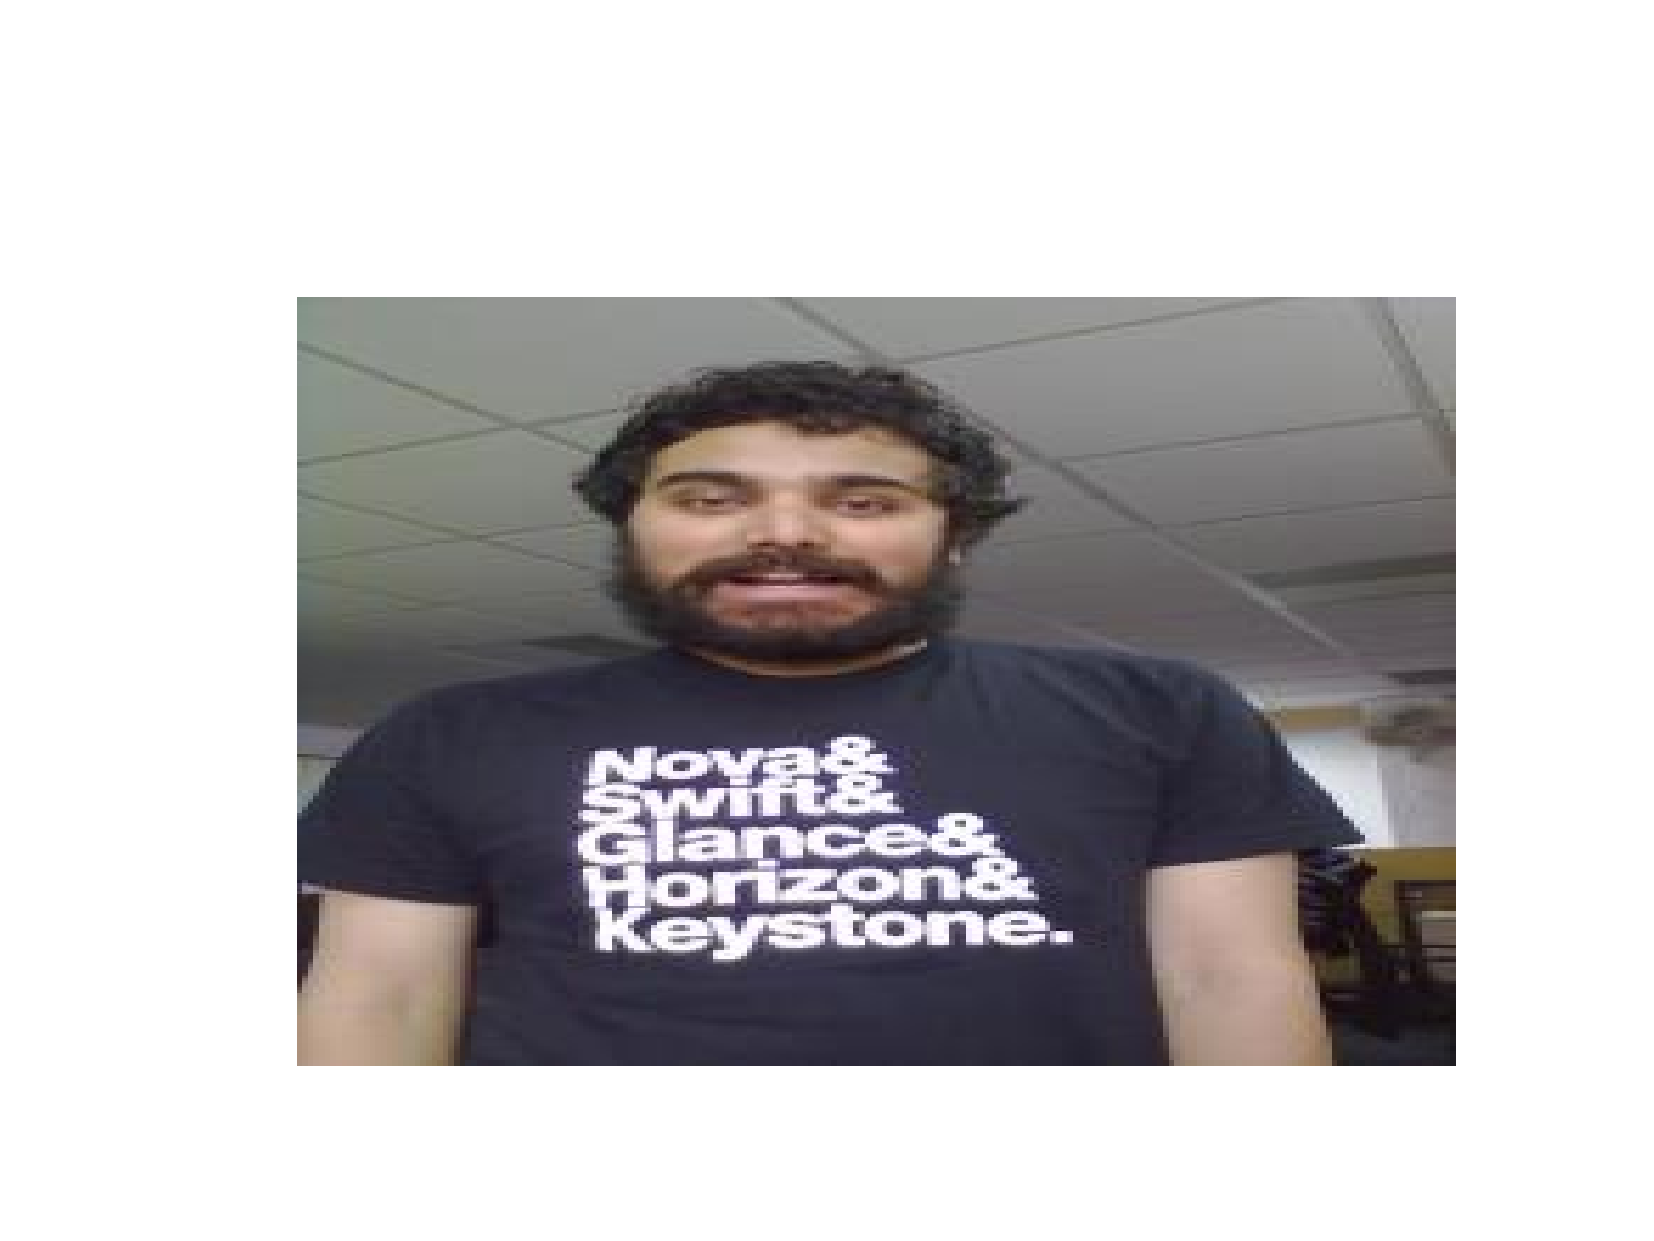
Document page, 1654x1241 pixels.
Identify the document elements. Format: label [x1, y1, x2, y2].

picture [297, 297, 1456, 1066]
